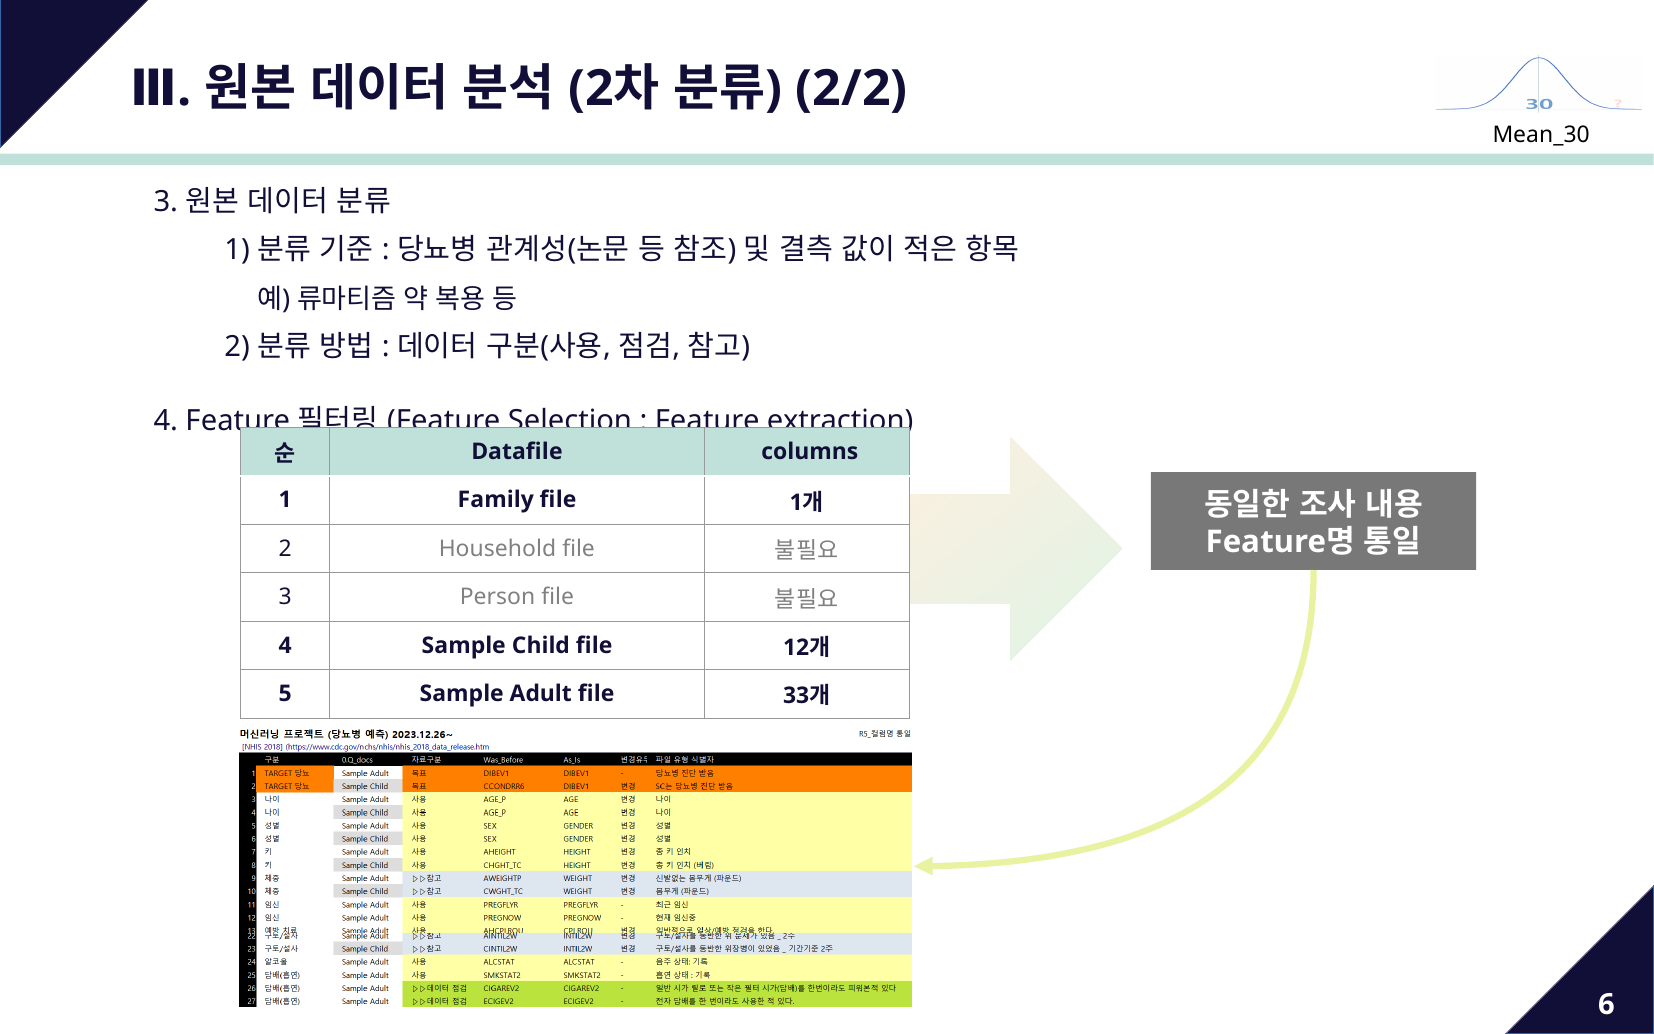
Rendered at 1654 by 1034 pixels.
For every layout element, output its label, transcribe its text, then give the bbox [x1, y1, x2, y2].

table_cell Household file [330, 525, 704, 572]
table_header 순 [241, 428, 329, 475]
text_box <숫자> [1556, 981, 1654, 1025]
table_cell 불필요 [705, 525, 909, 572]
table_cell 12개 [705, 622, 909, 669]
table_cell Family file [330, 477, 704, 524]
table_cell 33개 [705, 670, 909, 718]
table_cell 1 [241, 477, 329, 524]
table_cell 2 [241, 525, 329, 572]
text_box 동일한 조사 내용 Feature명 통일 [1150, 472, 1477, 570]
table_cell Sample Adult file [330, 670, 704, 718]
table_cell 4 [241, 622, 329, 669]
picture [238, 726, 914, 1007]
table_cell 불필요 [705, 573, 909, 621]
table_header Datafile [330, 428, 704, 475]
table_cell 1개 [705, 477, 909, 524]
table_header columns [705, 428, 909, 475]
table_cell 3 [241, 573, 329, 621]
table_cell 5 [241, 670, 329, 718]
table_cell Sample Child file [330, 622, 704, 669]
list 3. 원본 데이터 분류 1) 분류 기준 : 당뇨병 관계성(논문 등 참조) 및 결측 값이 적은 항목 예) 류마티즘 약 복용 등 2) 분류 방법 : 데이터 구분(사용, 점검, 참고) 4. Feature 필터링 (Feature Selection : Feature extraction) [82, 177, 1571, 975]
picture [1434, 55, 1642, 113]
text_box Mean_30 [1446, 118, 1636, 148]
table_cell Person file [330, 573, 704, 621]
text_box [910, 437, 1122, 661]
title Ⅲ. 원본 데이터 분석 (2차 분류) (2/2) [129, 41, 1618, 148]
